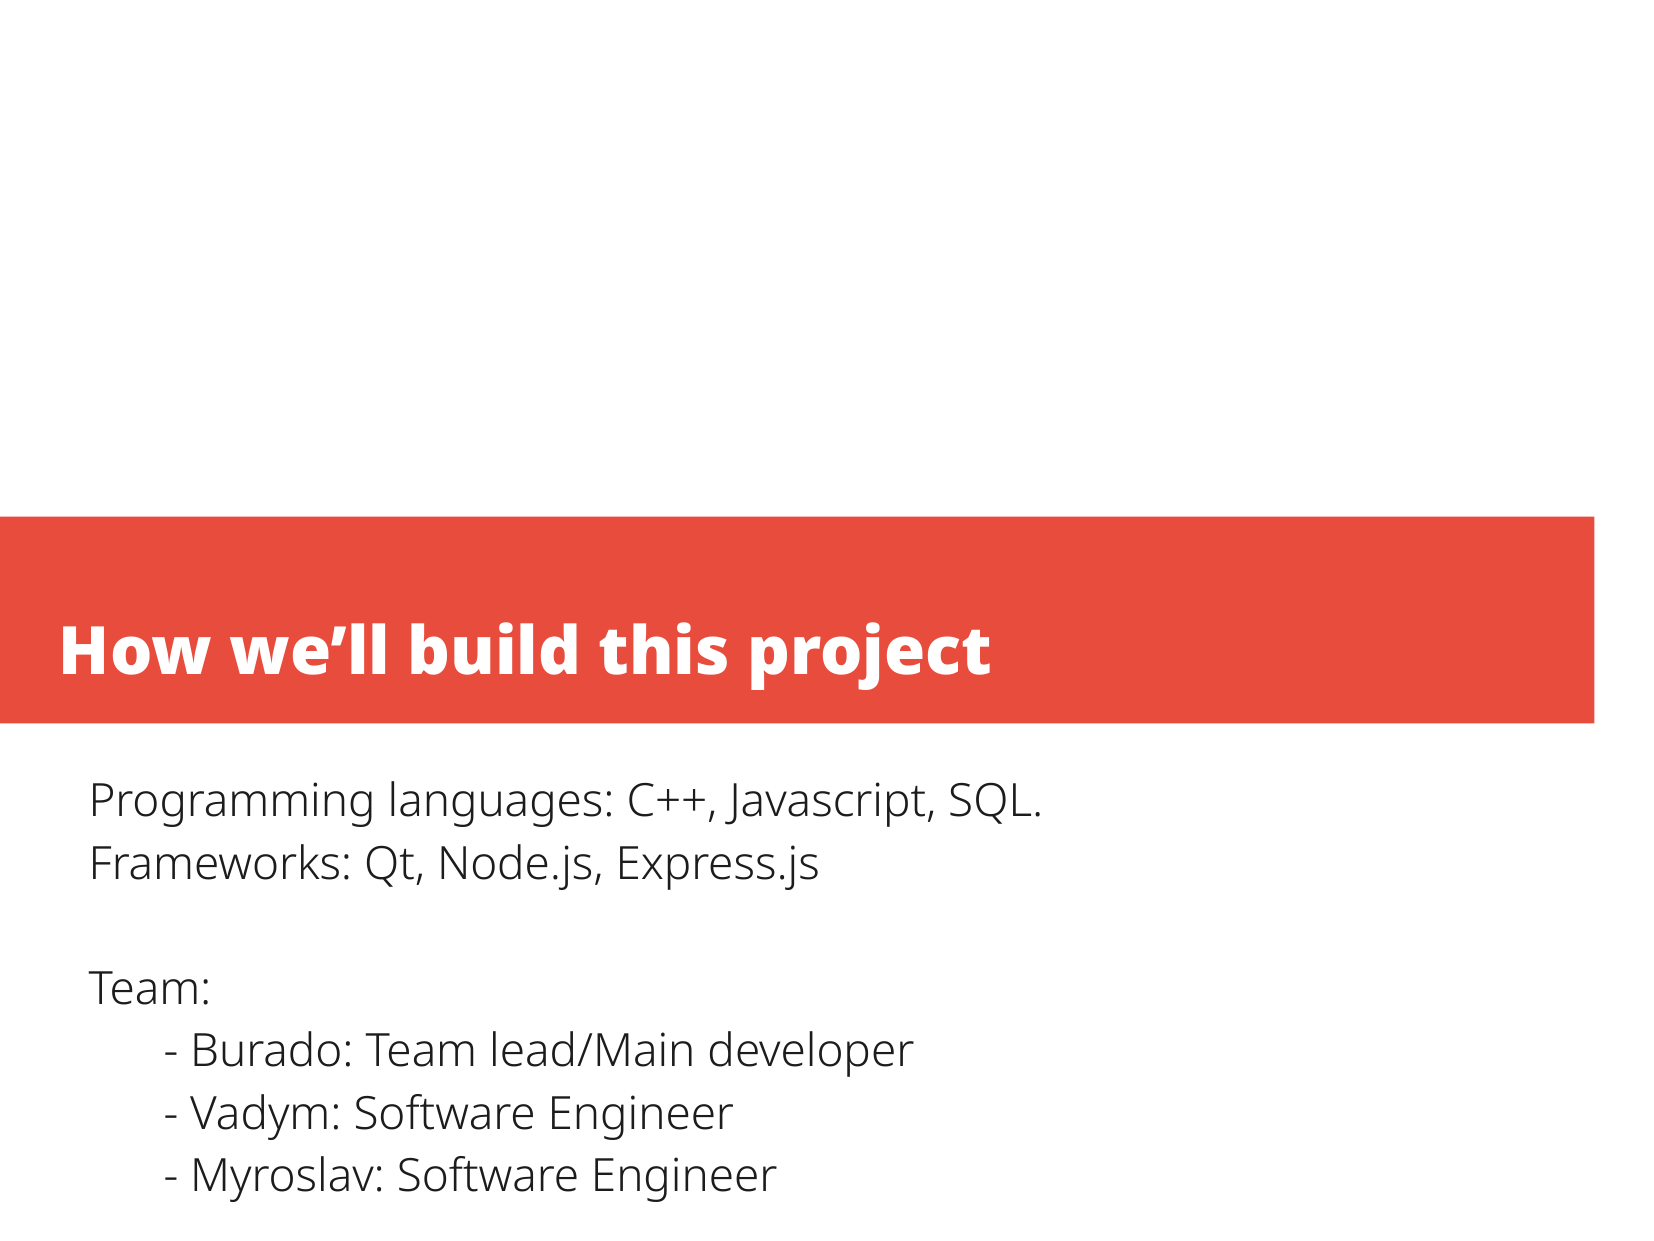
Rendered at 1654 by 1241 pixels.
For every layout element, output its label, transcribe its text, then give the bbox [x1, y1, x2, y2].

title How we’ll build this project [59, 546, 1595, 694]
subtitle Programming languages: C++, Javascript, SQL. Frameworks: Qt, Node.js, Express.js Team: - Burado: Team lead/Main developer - Vadym: Software Engineer - Myroslav: Software Engineer [88, 767, 1595, 1182]
